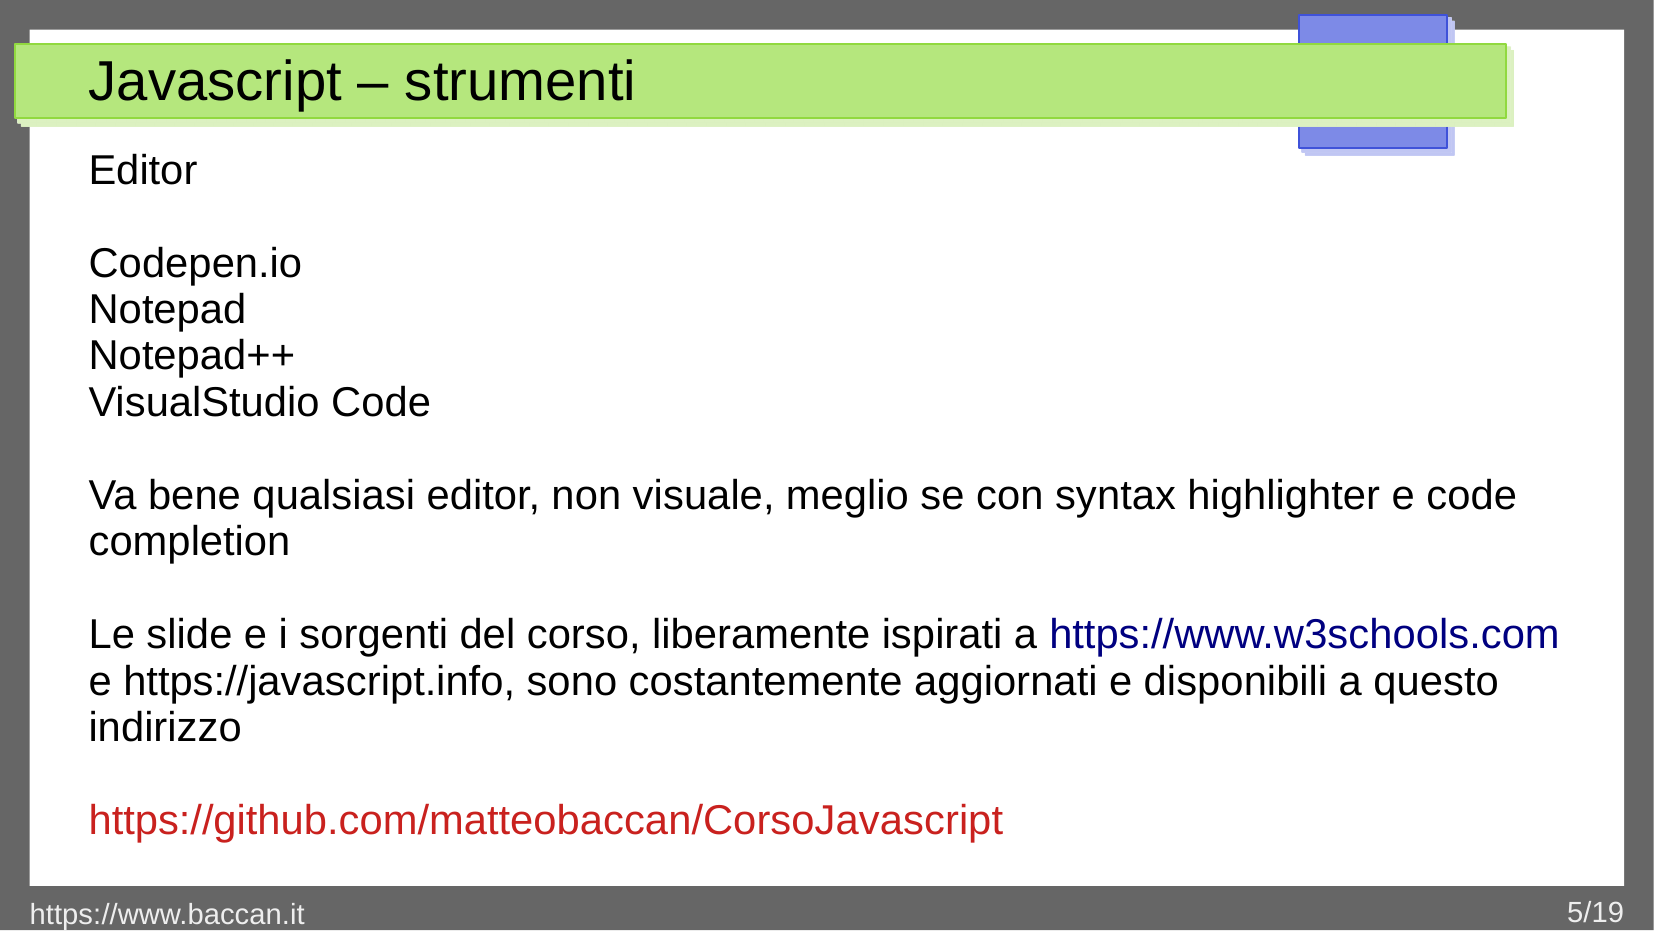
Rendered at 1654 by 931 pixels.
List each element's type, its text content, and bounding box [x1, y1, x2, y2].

title Javascript – strumenti [88, 44, 1506, 119]
text_box Editor Codepen.io Notepad Notepad++ VisualStudio Code Va bene qualsiasi editor, non visuale, meglio se con syntax highlighter e code completion Le slide e i sorgenti del corso, liberamente ispirati a https://www.w3schools.com e https://javascript.info, sono costantemente aggiornati e disponibili a questo indirizzo https://github.com/matteobaccan/CorsoJavascript [88, 146, 1565, 844]
